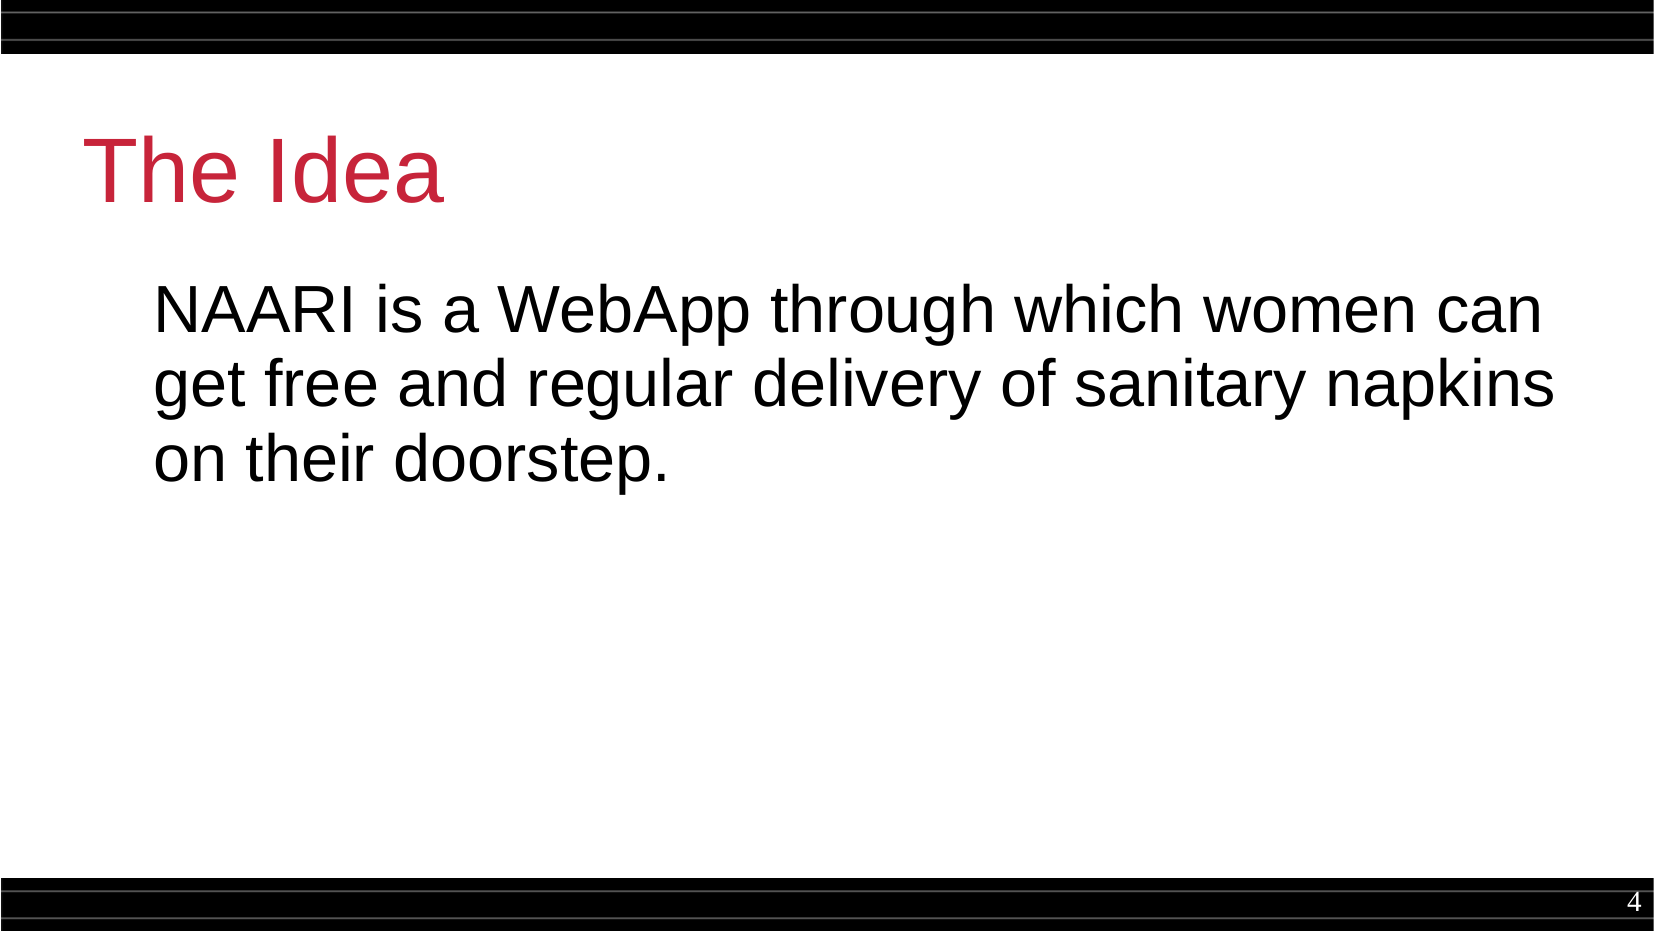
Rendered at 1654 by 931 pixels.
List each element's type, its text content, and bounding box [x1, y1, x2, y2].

list NAARI is a WebApp through which women can get free and regular delivery of sanitary napkins on their doorstep. [82, 271, 1571, 758]
picture [1, 878, 1654, 931]
title The Idea [82, 92, 1571, 249]
picture [1, 0, 1654, 54]
